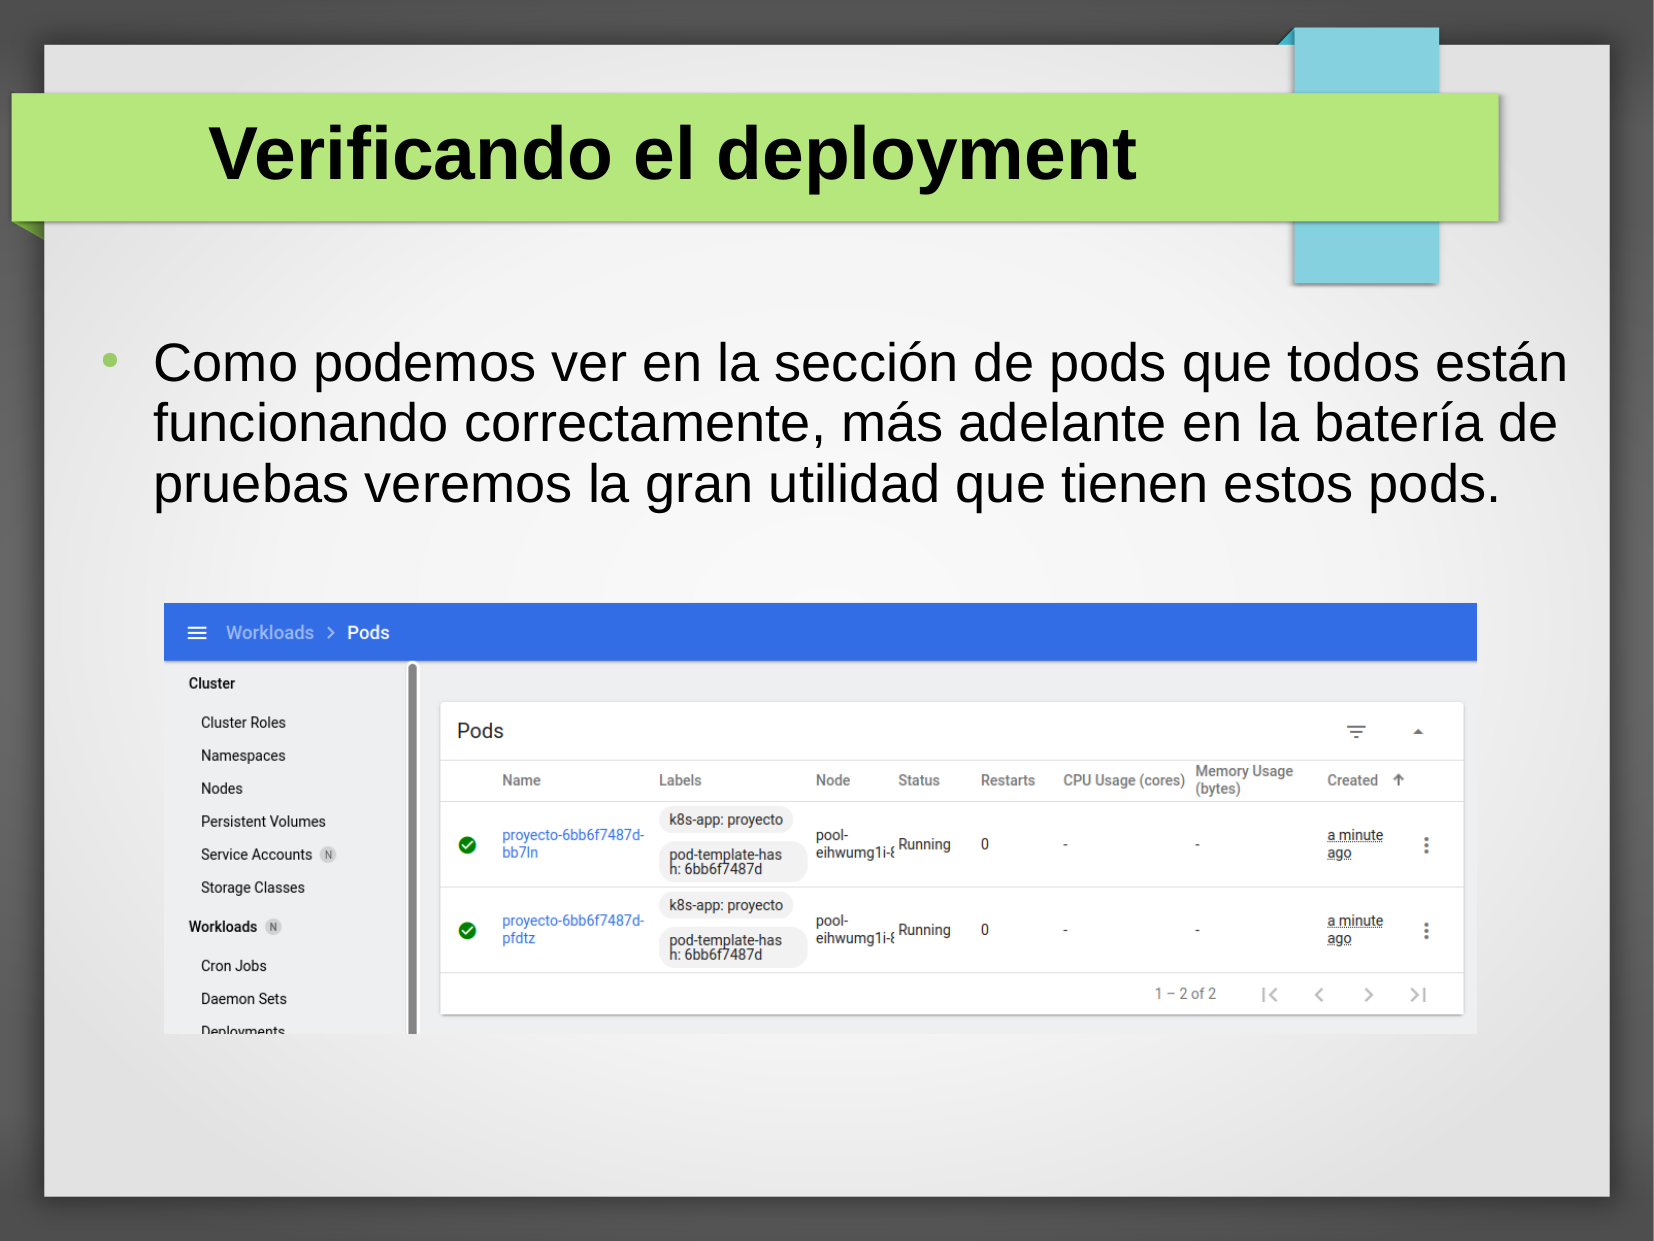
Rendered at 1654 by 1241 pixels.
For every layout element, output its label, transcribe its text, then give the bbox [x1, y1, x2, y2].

title Verificando el deployment [82, 94, 1264, 213]
picture [0, 0, 1654, 1241]
list Como podemos ver en la sección de pods que todos están funcionando correctamente, más adelante en la batería de pruebas veremos la gran utilidad que tienen estos pods. [82, 331, 1571, 1052]
